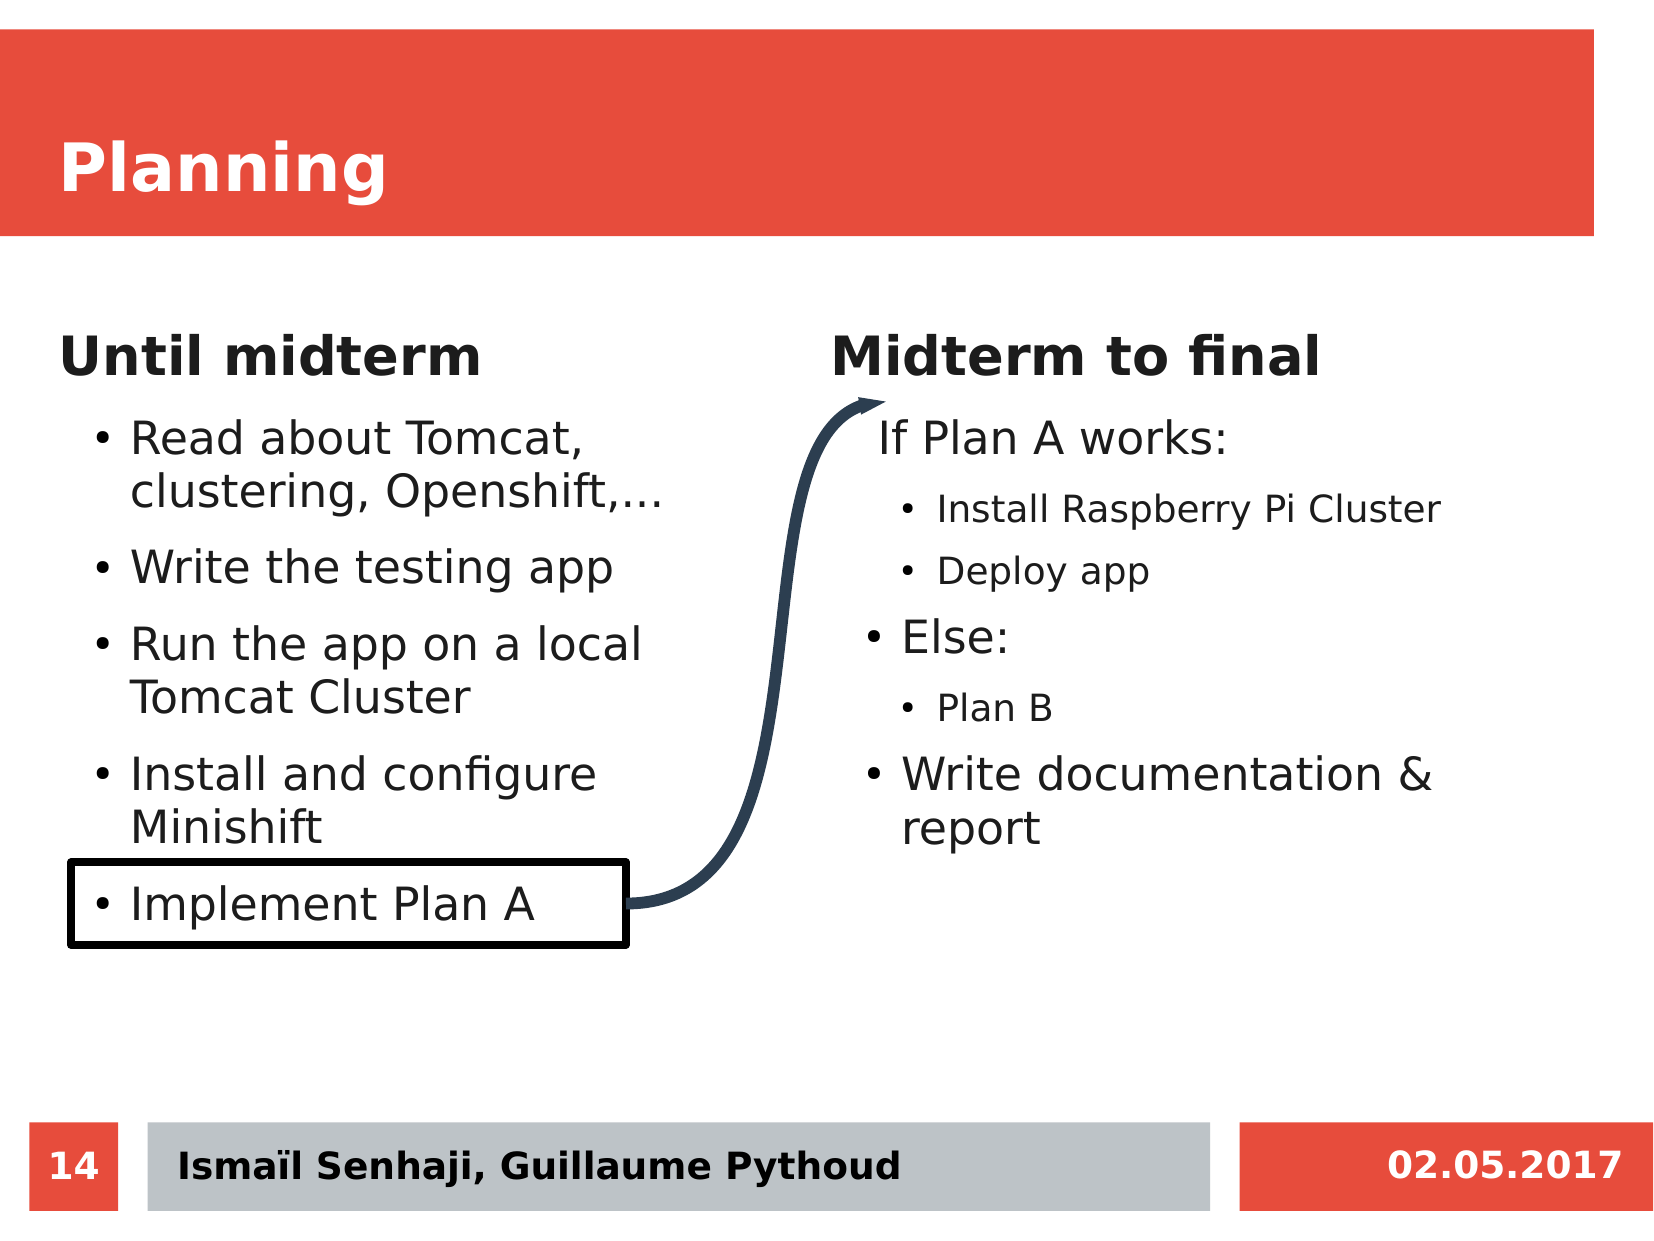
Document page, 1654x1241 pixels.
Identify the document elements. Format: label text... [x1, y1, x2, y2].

list Midterm to final If Plan A works: Install Raspberry Pi Cluster Deploy app Else: Plan B Write documentation & report [830, 324, 1566, 1063]
list Until midterm Read about Tomcat, clustering, Openshift,... Write the testing app Run the app on a local Tomcat Cluster Install and configure Minishift Implement Plan A [59, 324, 794, 1093]
title Planning [58, 59, 1594, 207]
list Until midterm Read about Tomcat, clustering, Openshift,... Write the testing app Run the app on a local Tomcat Cluster Install and configure Minishift Implement Plan A [75, 866, 622, 941]
